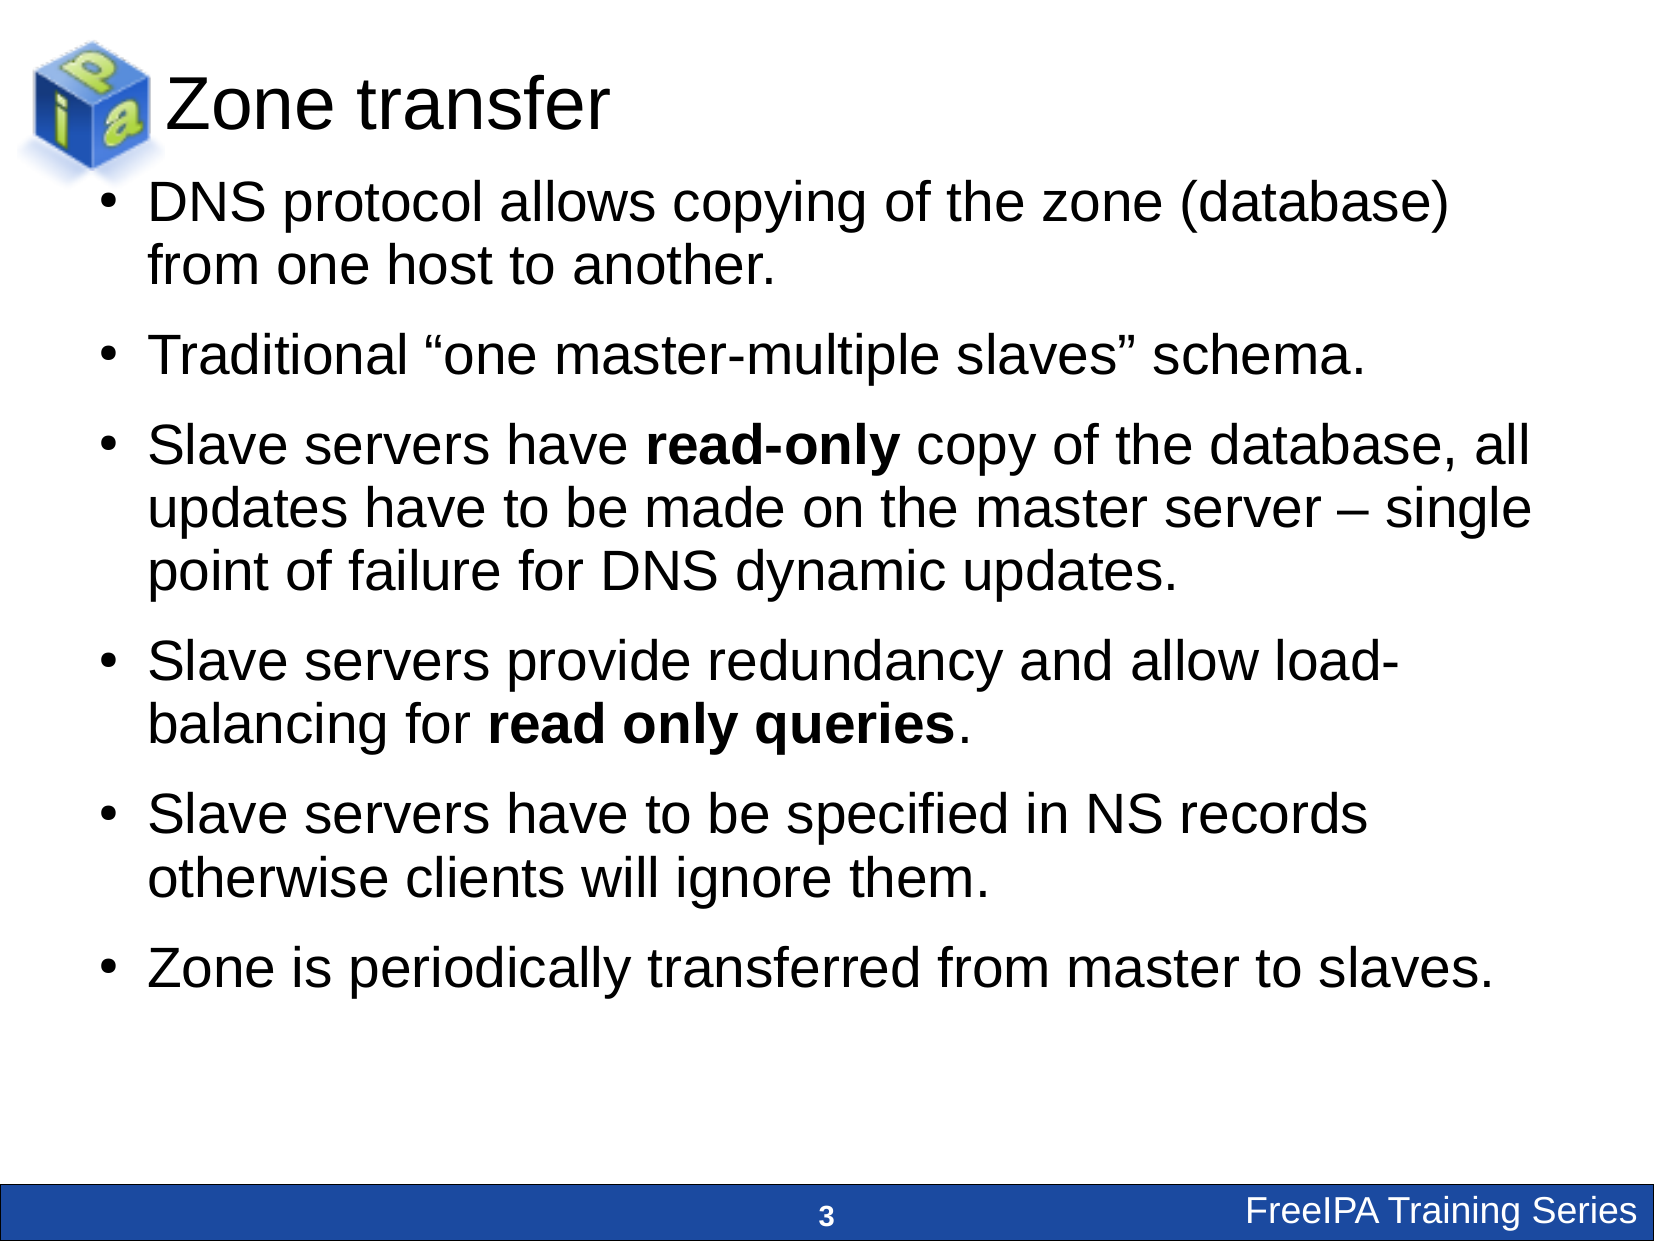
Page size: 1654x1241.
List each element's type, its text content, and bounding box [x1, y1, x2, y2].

list DNS protocol allows copying of the zone (database) from one host to another. Traditional “one master-multiple slaves” schema. Slave servers have read-only copy of the database, all updates have to be made on the master server – single point of failure for DNS dynamic updates. Slave servers provide redundancy and allow load-balancing for read only queries. Slave servers have to be specified in NS records otherwise clients will ignore them. Zone is periodically transferred from master to slaves. [82, 169, 1571, 1015]
title Zone transfer [165, 0, 1654, 208]
picture [17, 34, 165, 193]
